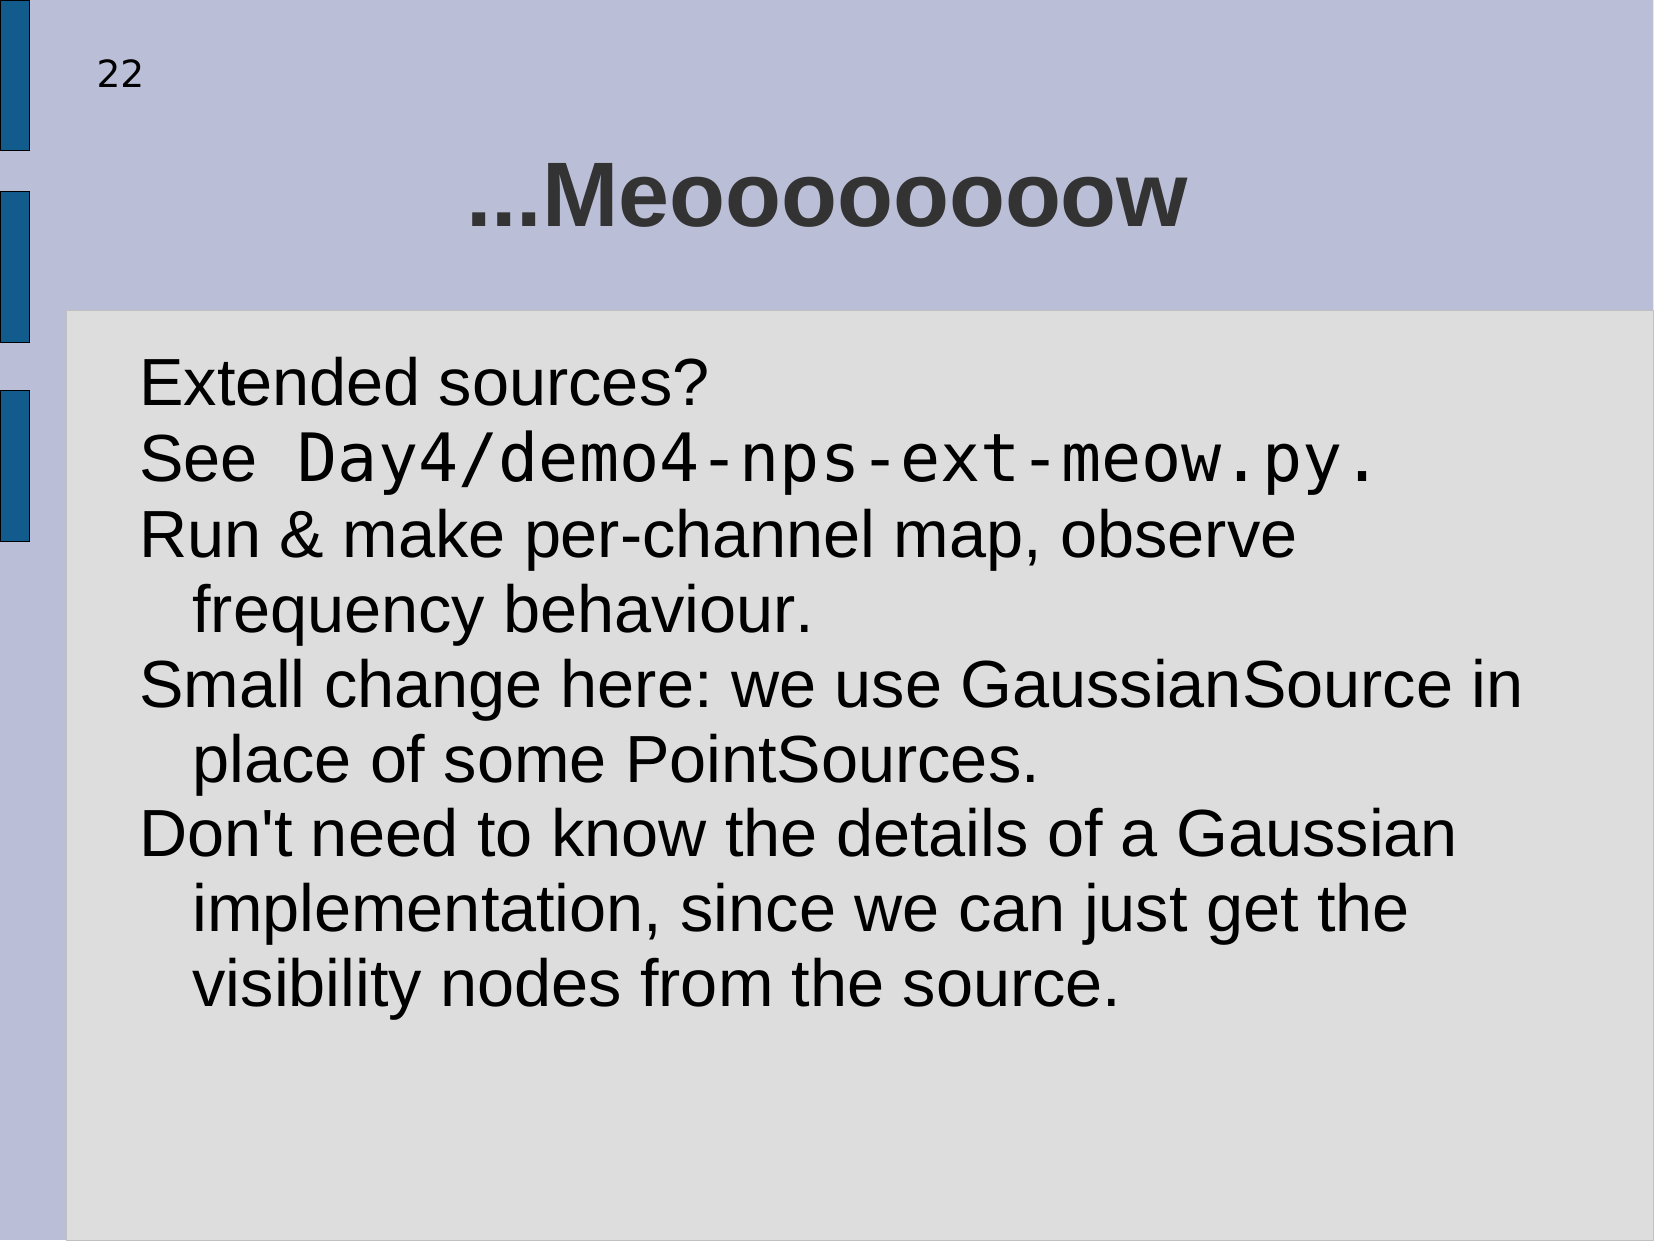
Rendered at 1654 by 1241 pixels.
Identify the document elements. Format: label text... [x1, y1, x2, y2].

title ...Meoooooooow [121, 91, 1534, 299]
text_box <number> [84, 45, 319, 119]
list Extended sources? See Day4/demo4-nps-ext-meow.py. Run & make per-channel map, observe frequency behaviour. Small change here: we use GaussianSource in place of some PointSources. Don't need to know the details of a Gaussian implementation, since we can just get the visibility nodes from the source. [121, 344, 1534, 1201]
